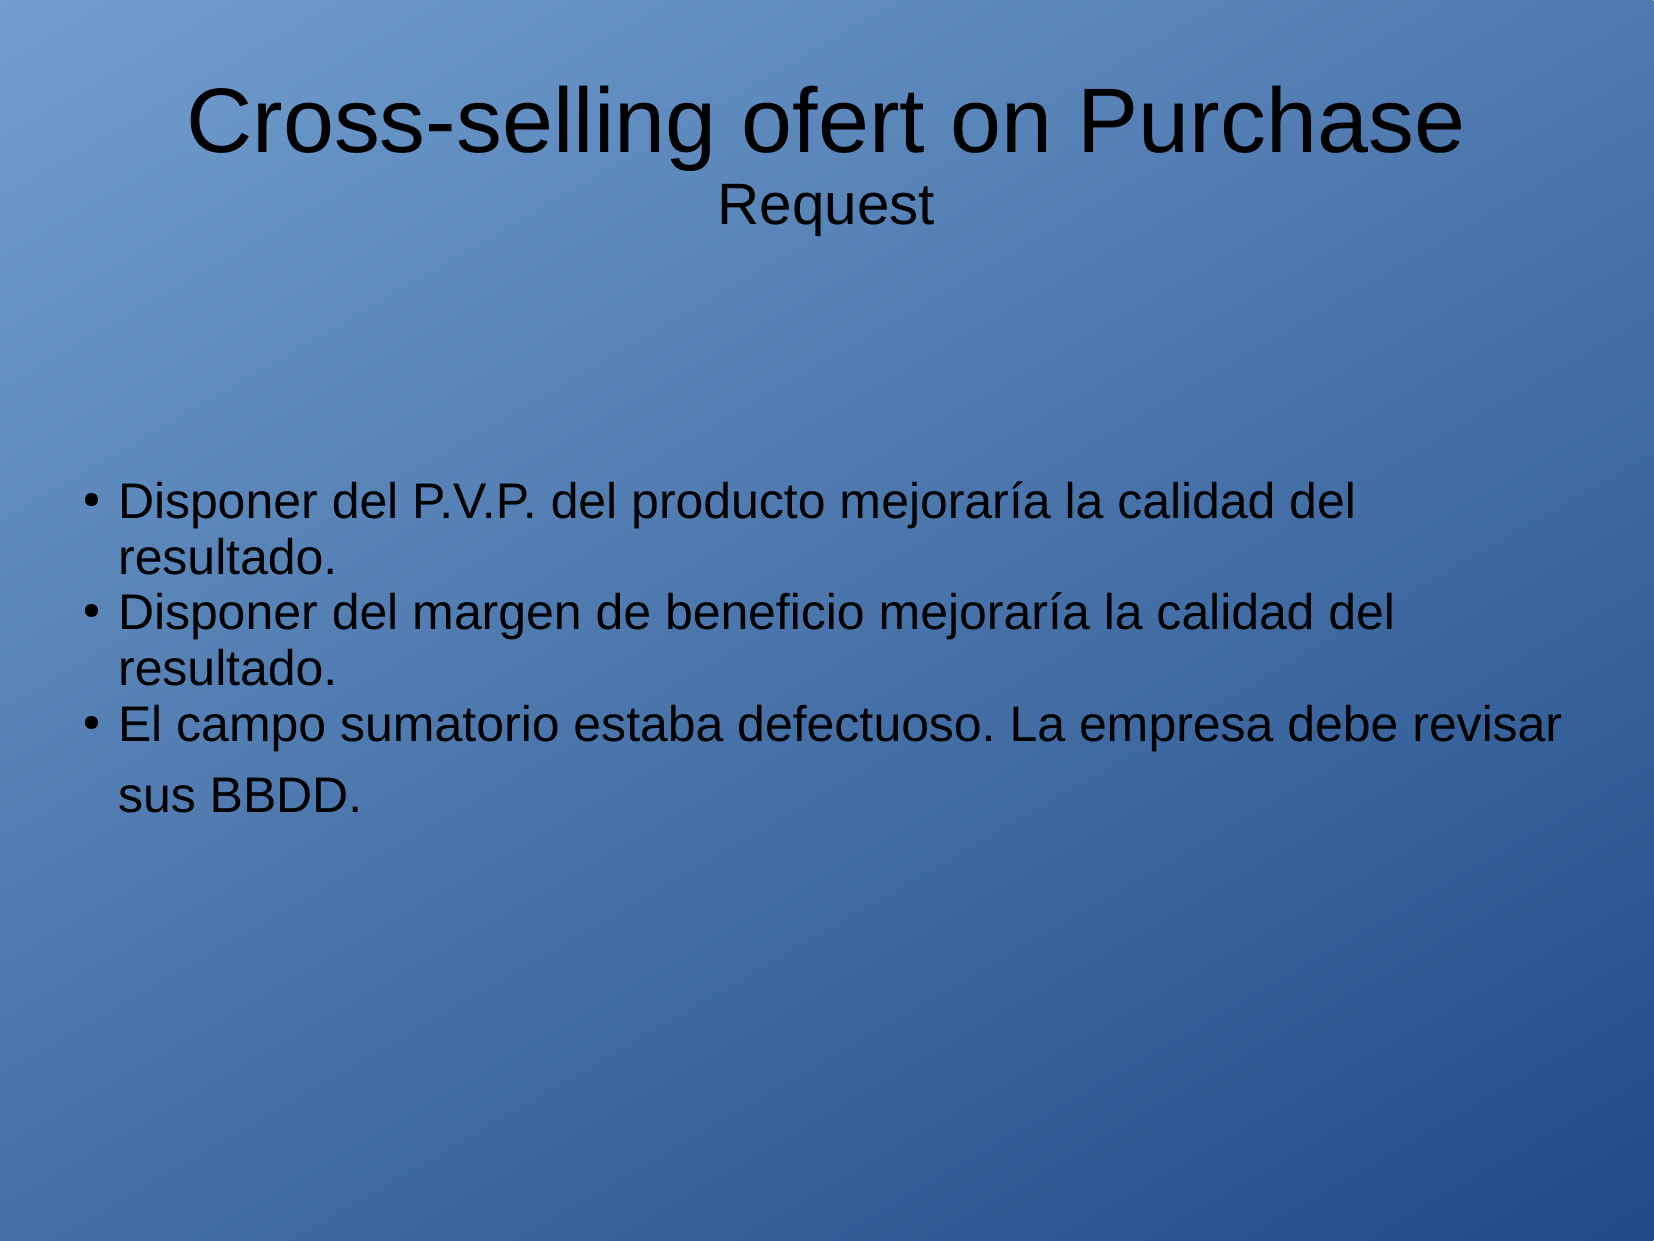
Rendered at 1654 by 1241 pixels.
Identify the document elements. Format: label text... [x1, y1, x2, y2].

title Cross-selling ofert on Purchase Request [82, 49, 1571, 257]
subtitle Disponer del P.V.P. del producto mejoraría la calidad del resultado. Disponer del margen de beneficio mejoraría la calidad del resultado. El campo sumatorio estaba defectuoso. La empresa debe revisar sus BBDD. [82, 290, 1571, 1010]
